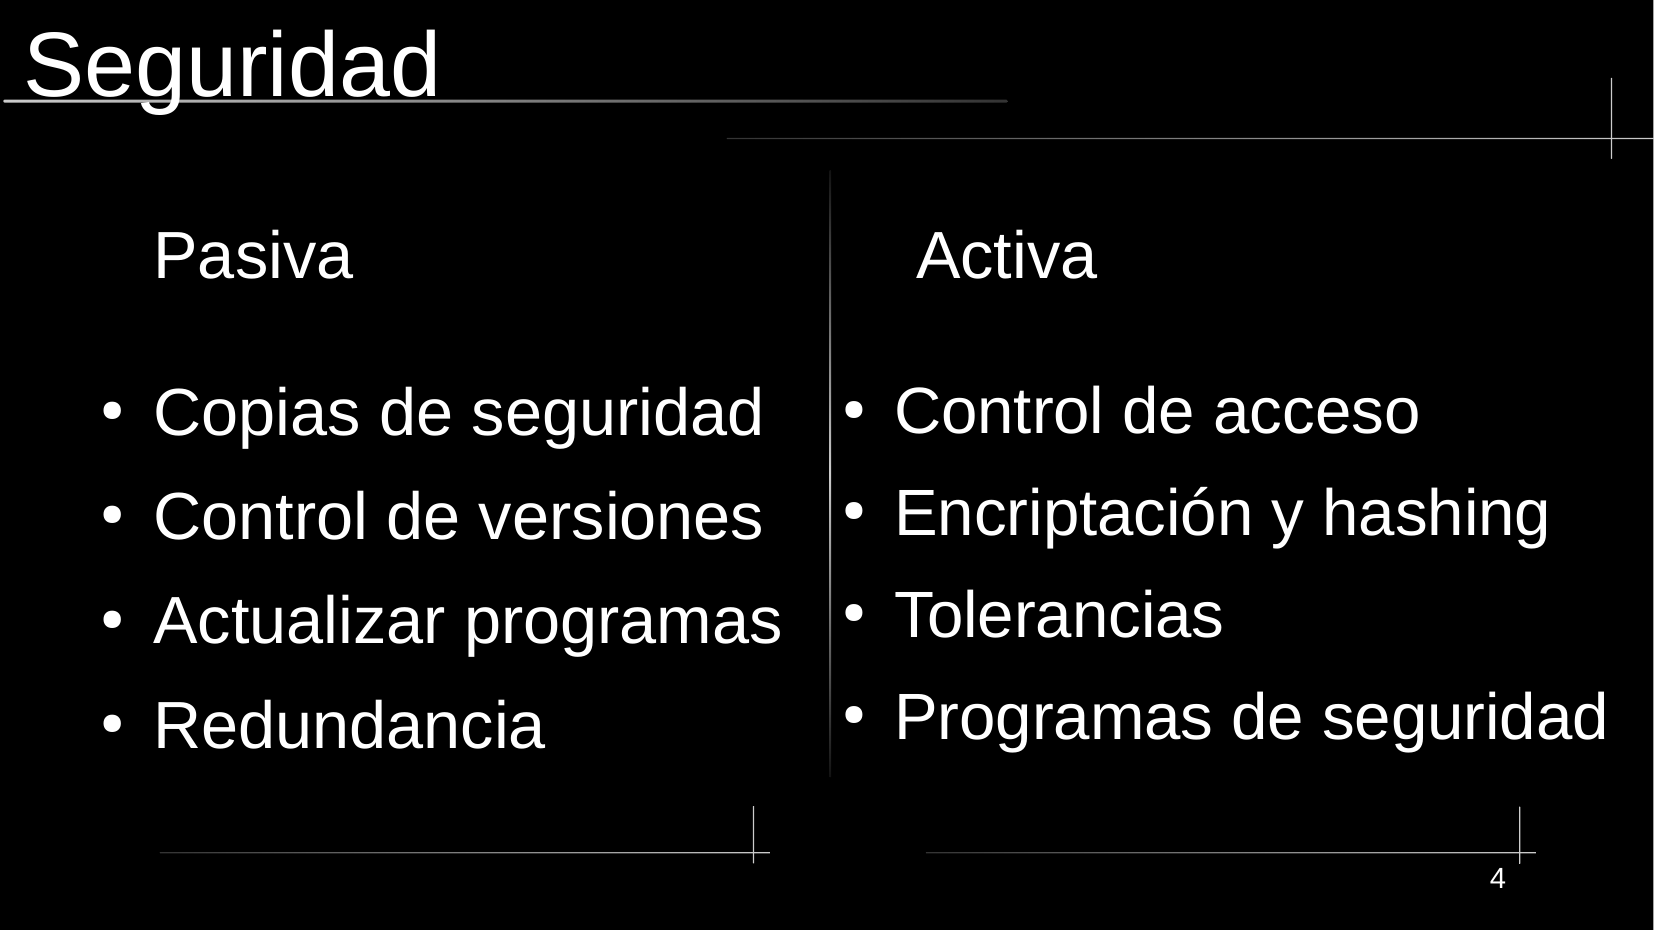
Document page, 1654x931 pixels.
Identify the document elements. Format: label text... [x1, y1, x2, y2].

list Activa [845, 217, 1572, 338]
list Pasiva [82, 217, 809, 338]
list Copias de seguridad Control de versiones Actualizar programas Redundancia [82, 375, 809, 788]
title Seguridad [23, 11, 1589, 119]
list Control de acceso Encriptación y hashing Tolerancias Programas de seguridad [825, 375, 1613, 826]
